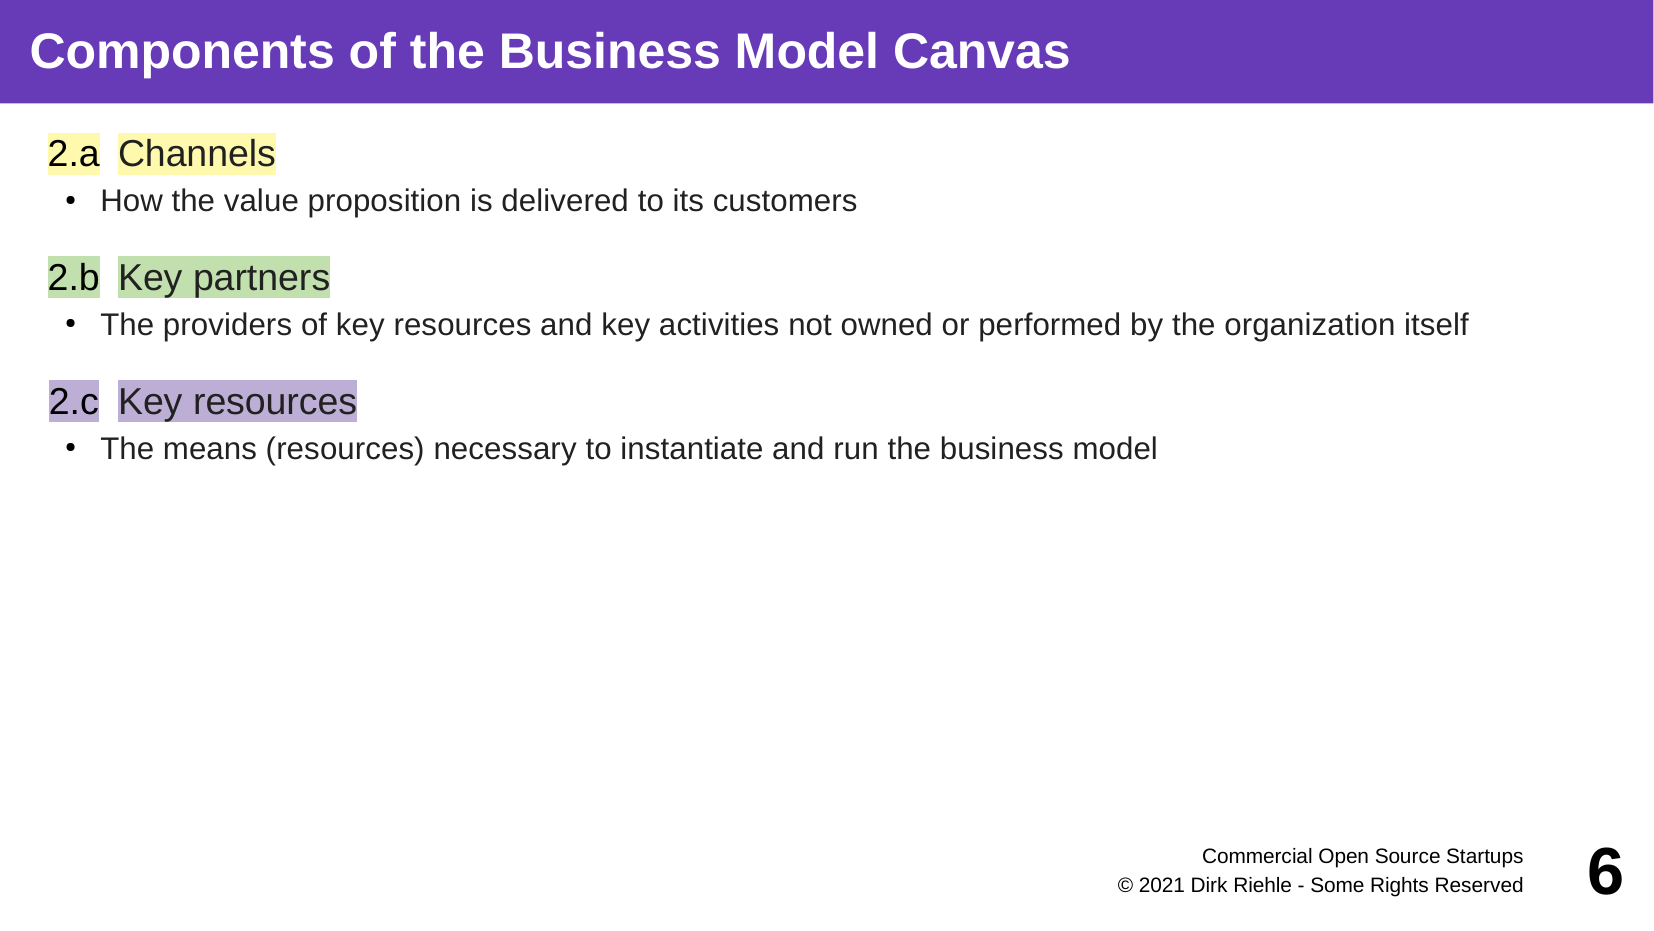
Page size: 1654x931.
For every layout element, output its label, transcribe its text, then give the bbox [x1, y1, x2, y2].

title Components of the Business Model Canvas [0, 0, 1654, 104]
list Channels How the value proposition is delivered to its customers Key partners The providers of key resources and key activities not owned or performed by the organization itself Key resources The means (resources) necessary to instantiate and run the business model [29, 132, 1625, 813]
